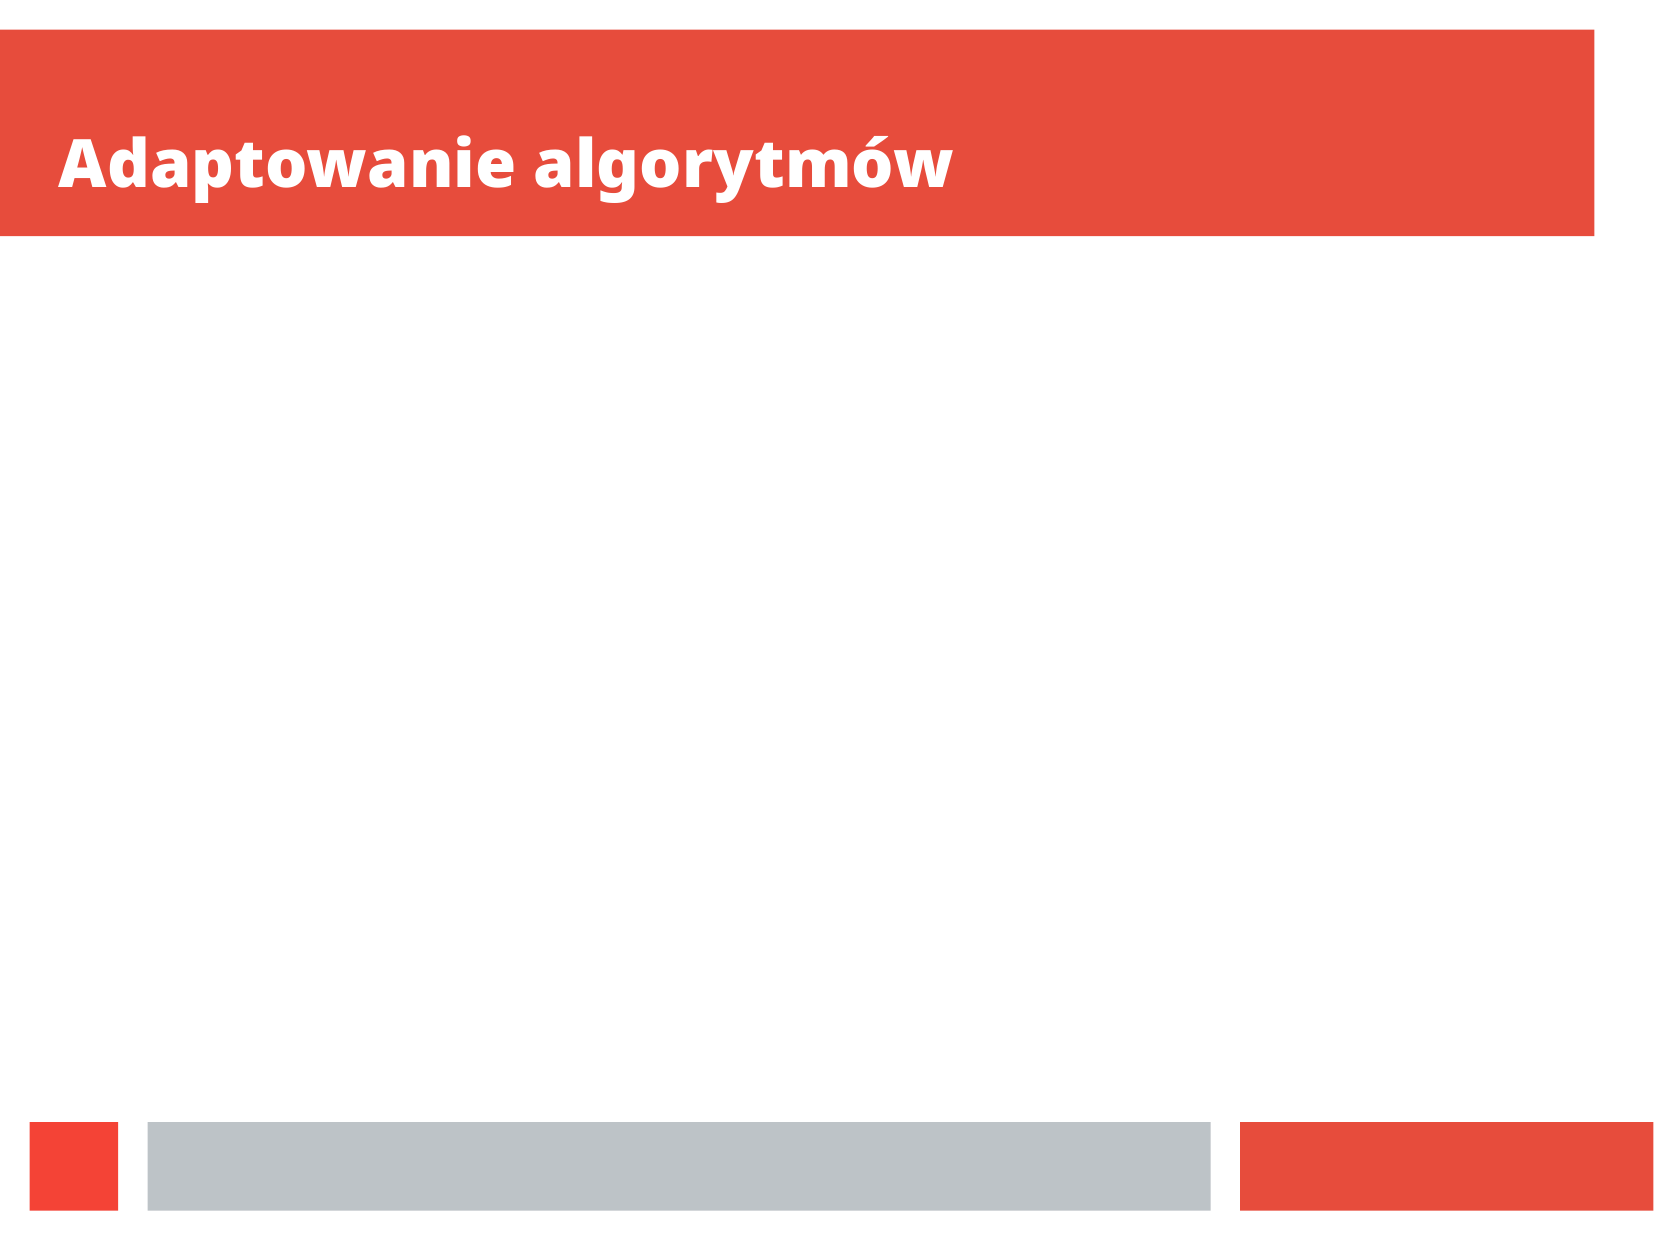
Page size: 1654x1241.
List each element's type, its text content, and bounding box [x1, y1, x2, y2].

title Adaptowanie algorytmów [59, 59, 1595, 207]
